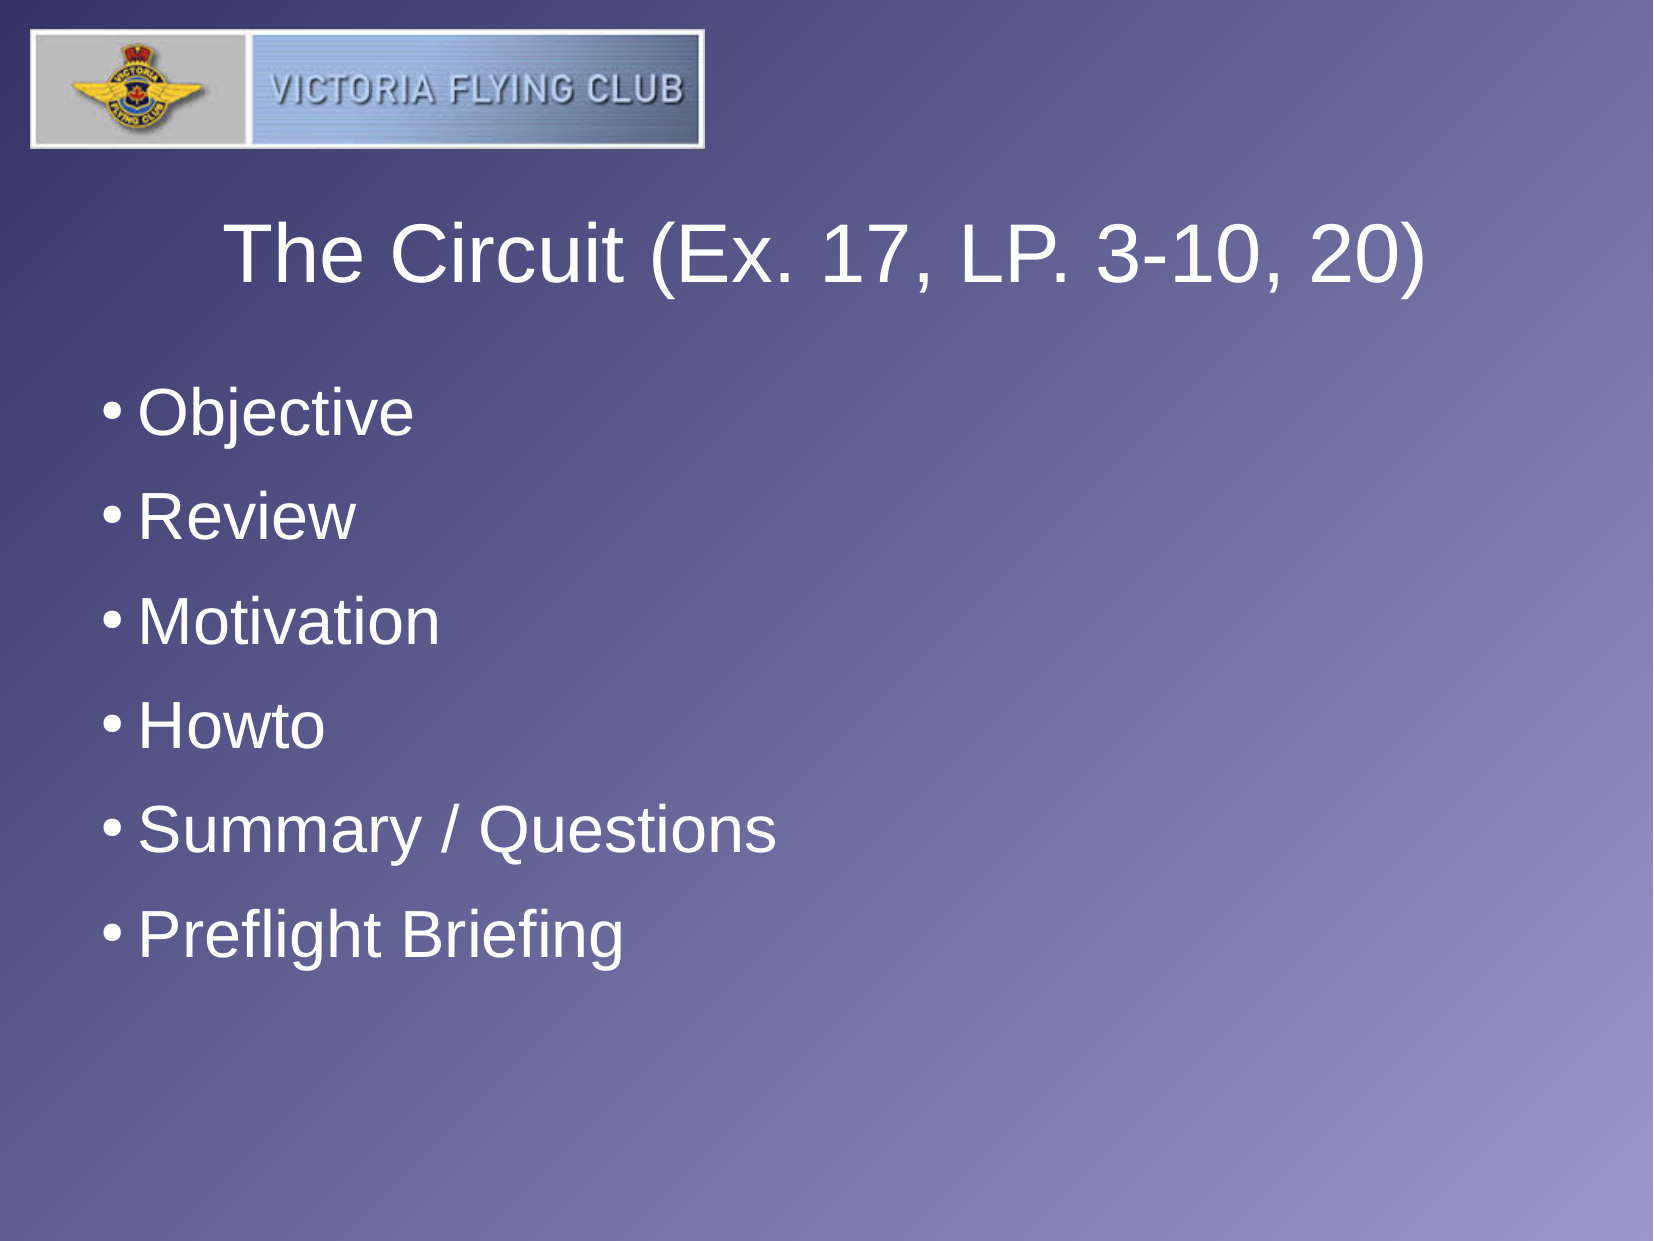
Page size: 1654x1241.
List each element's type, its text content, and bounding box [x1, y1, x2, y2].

list Objective Review Motivation Howto Summary / Questions Preflight Briefing [82, 375, 1571, 1095]
title The Circuit (Ex. 17, LP. 3-10, 20) [82, 150, 1571, 358]
picture [30, 29, 705, 149]
